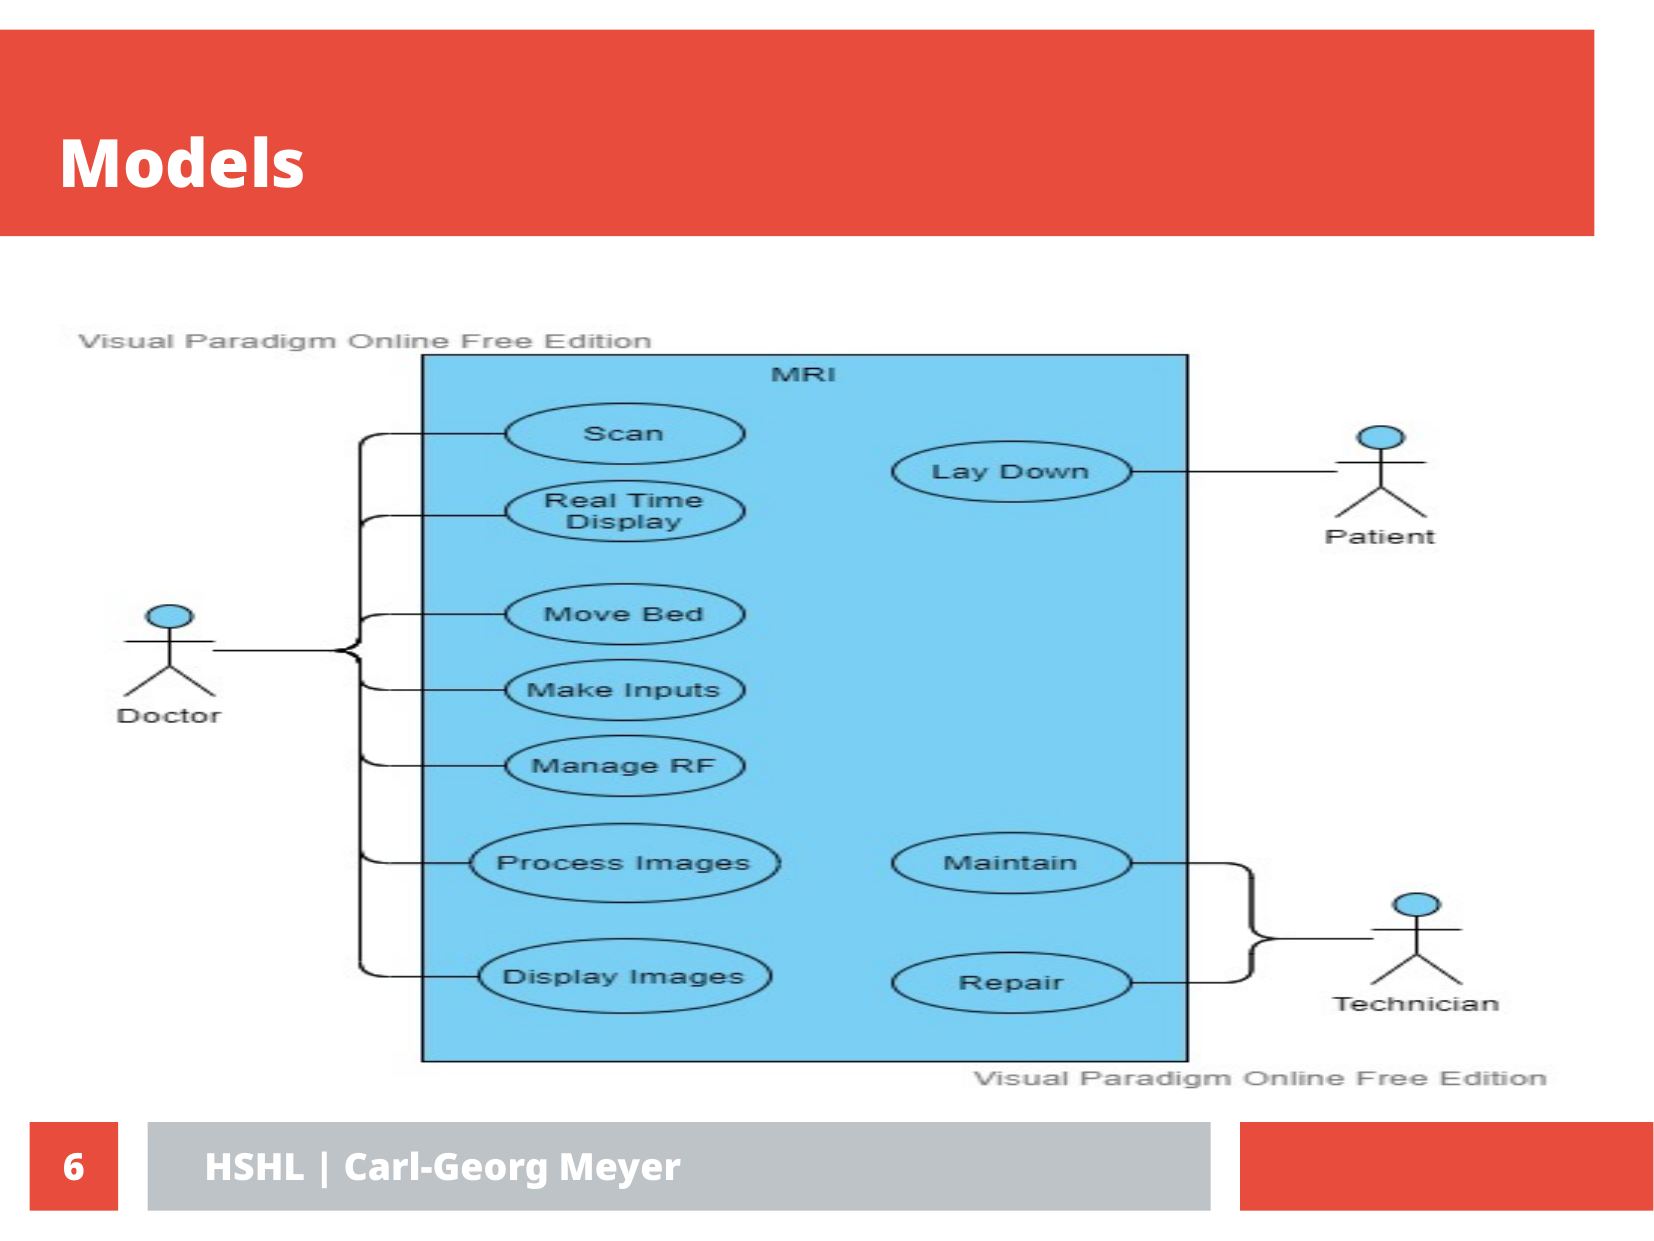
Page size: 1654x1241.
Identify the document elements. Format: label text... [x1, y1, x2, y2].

title Models [59, 59, 1595, 207]
picture [59, 324, 1565, 1093]
